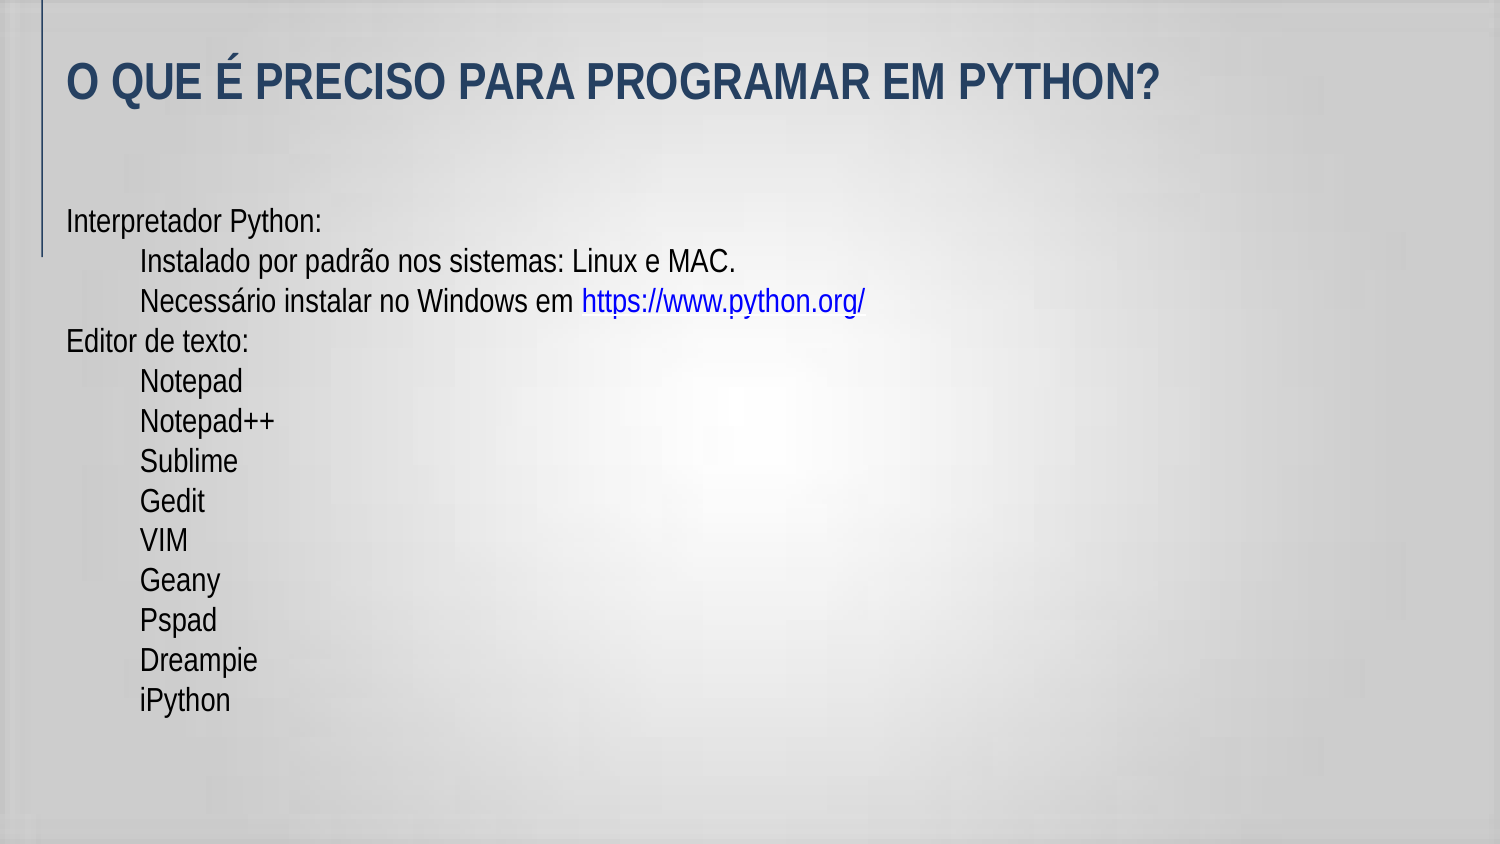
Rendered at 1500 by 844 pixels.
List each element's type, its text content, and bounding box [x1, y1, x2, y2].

text_box Interpretador Python: Instalado por padrão nos sistemas: Linux e MAC. Necessário instalar no Windows em https://www.python.org/ Editor de texto: Notepad Notepad++ Sublime Gedit VIM Geany Pspad Dreampie iPython [66, 359, 1409, 559]
text_box O que é preciso para programar em python? [65, 48, 1344, 111]
picture [0, 0, 1500, 844]
